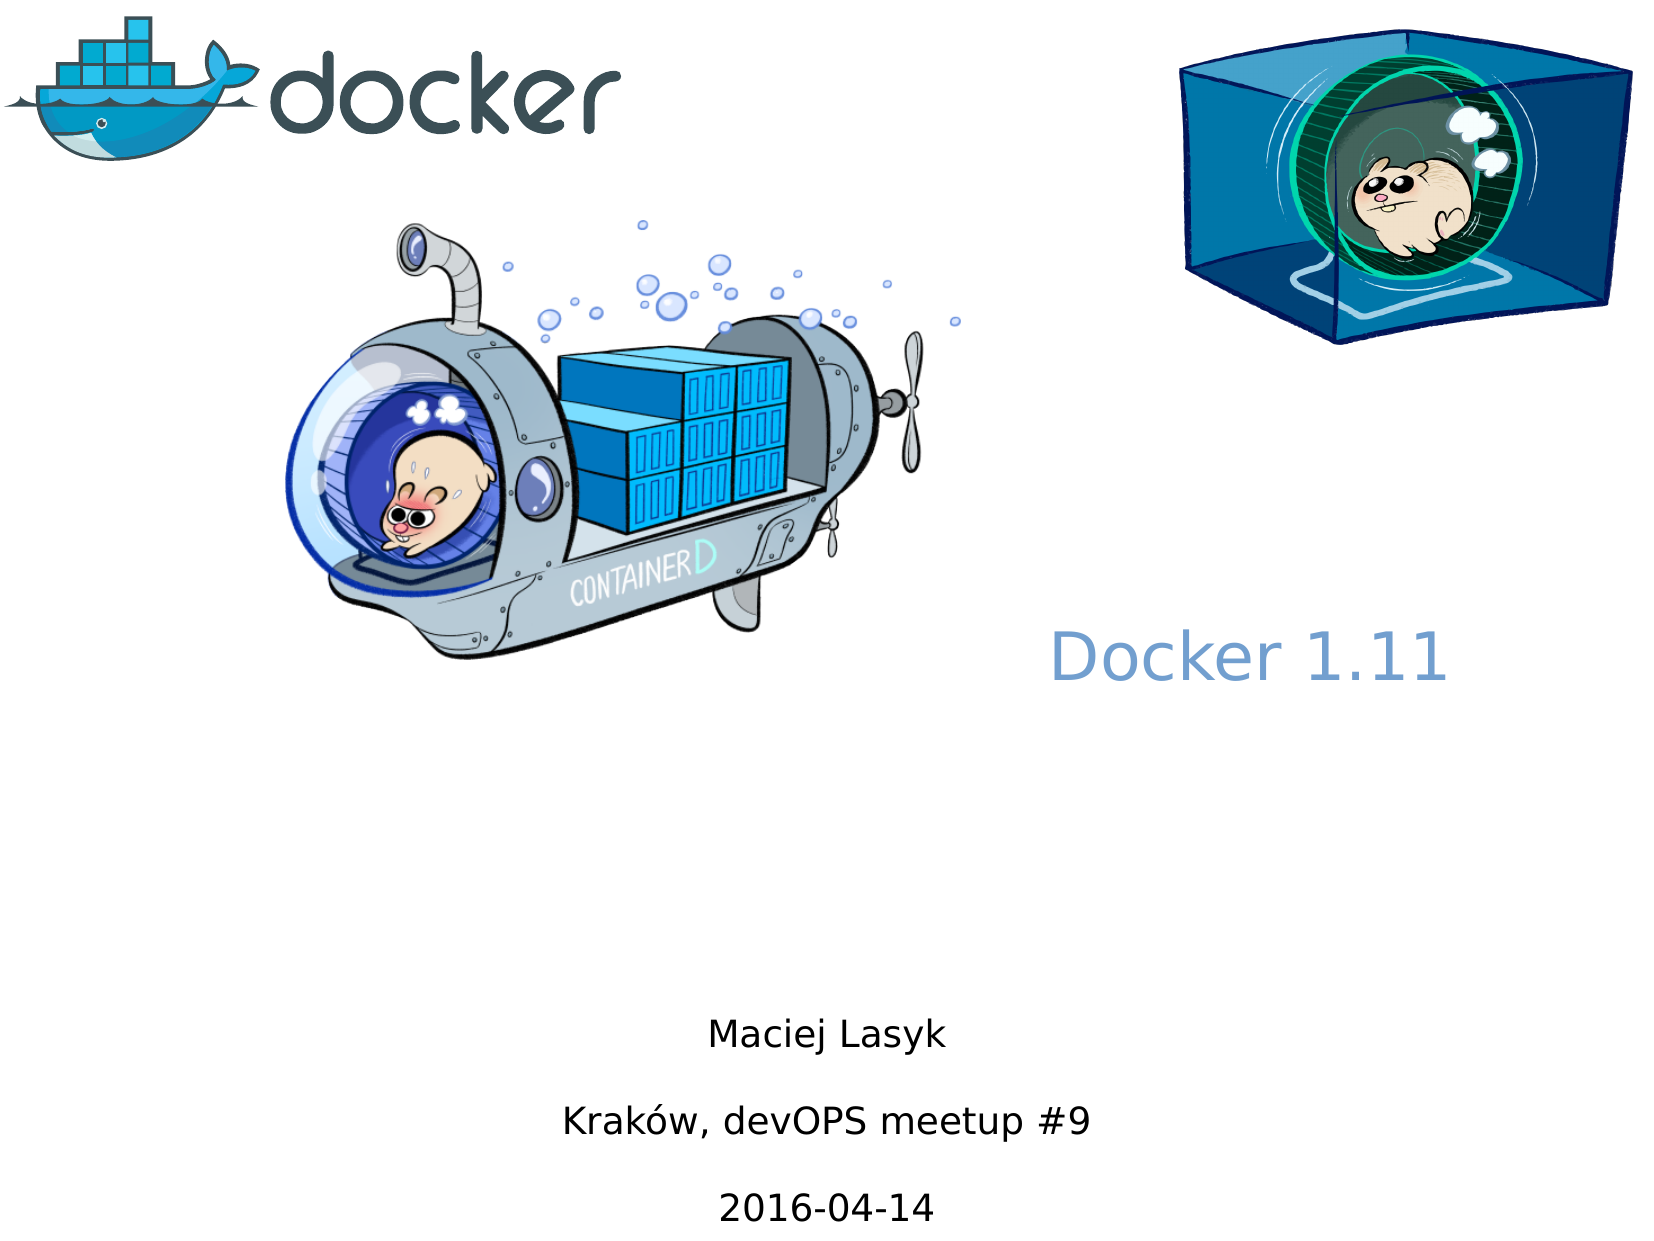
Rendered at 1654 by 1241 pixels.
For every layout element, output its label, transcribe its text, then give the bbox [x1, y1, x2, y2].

text_box Maciej Lasyk Kraków, devOPS meetup #9 2016-04-14 [547, 1005, 1107, 1239]
text_box Docker 1.11 [1034, 610, 1468, 704]
picture [1, 13, 624, 166]
picture [285, 220, 961, 661]
picture [1179, 29, 1633, 346]
